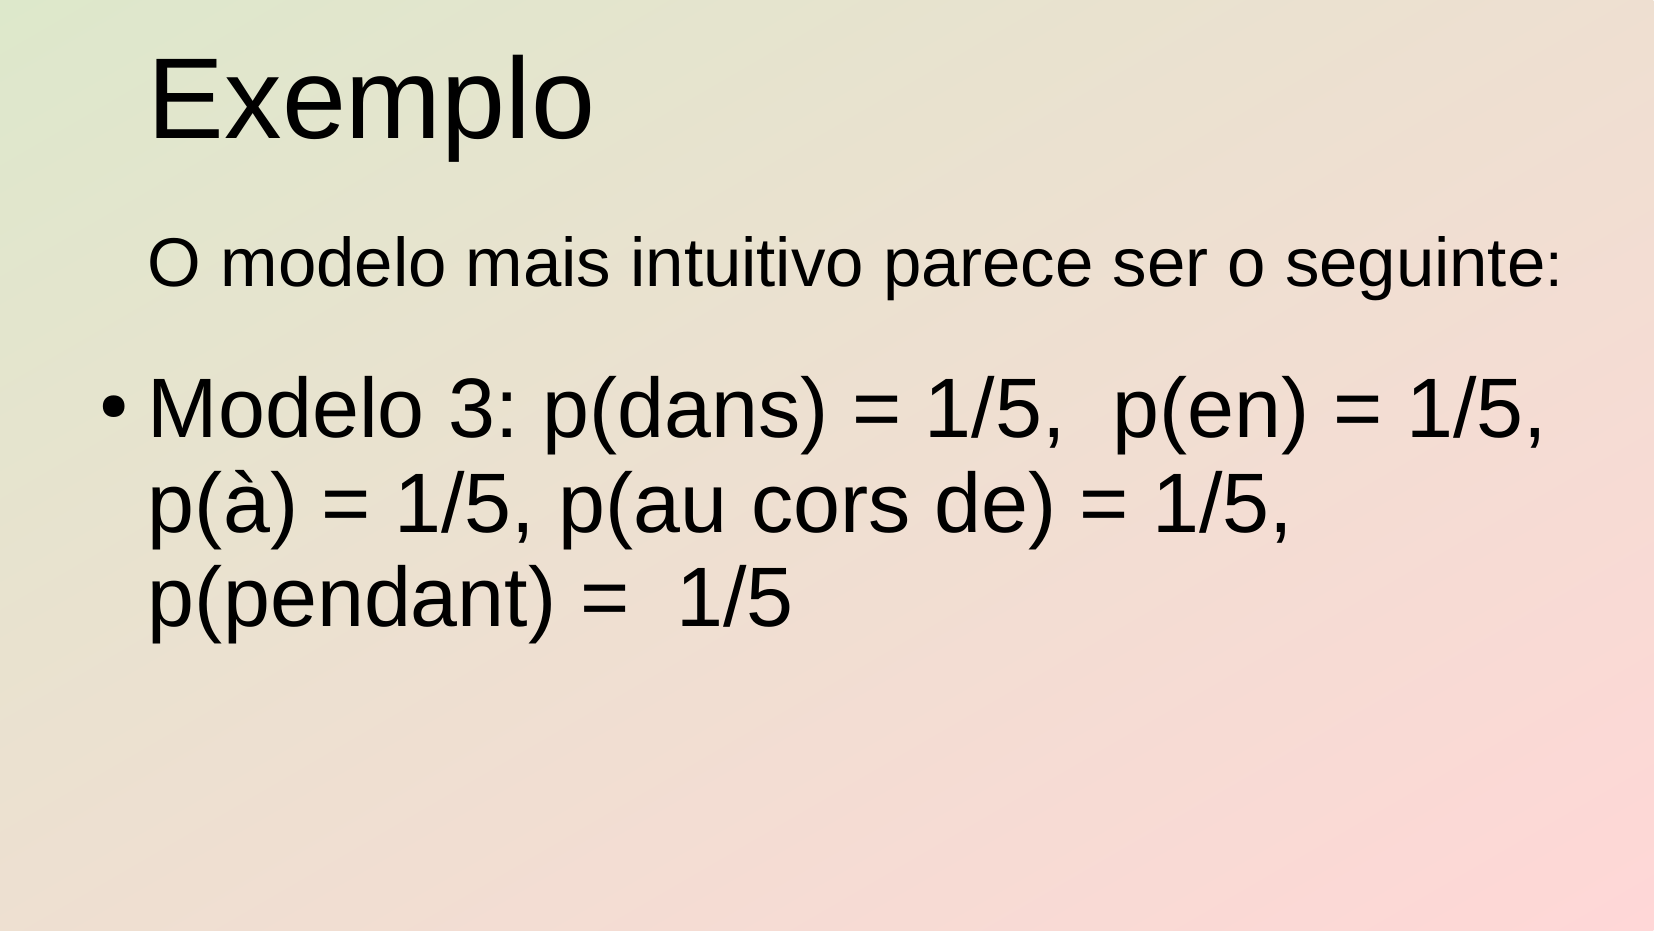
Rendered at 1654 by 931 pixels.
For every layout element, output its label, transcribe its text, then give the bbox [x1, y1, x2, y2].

list Exemplo O modelo mais intuitivo parece ser o seguinte: Modelo 3: p(dans) = 1/5, p(en) = 1/5, p(à) = 1/5, p(au cors de) = 1/5, p(pendant) = 1/5 [82, 34, 1571, 657]
